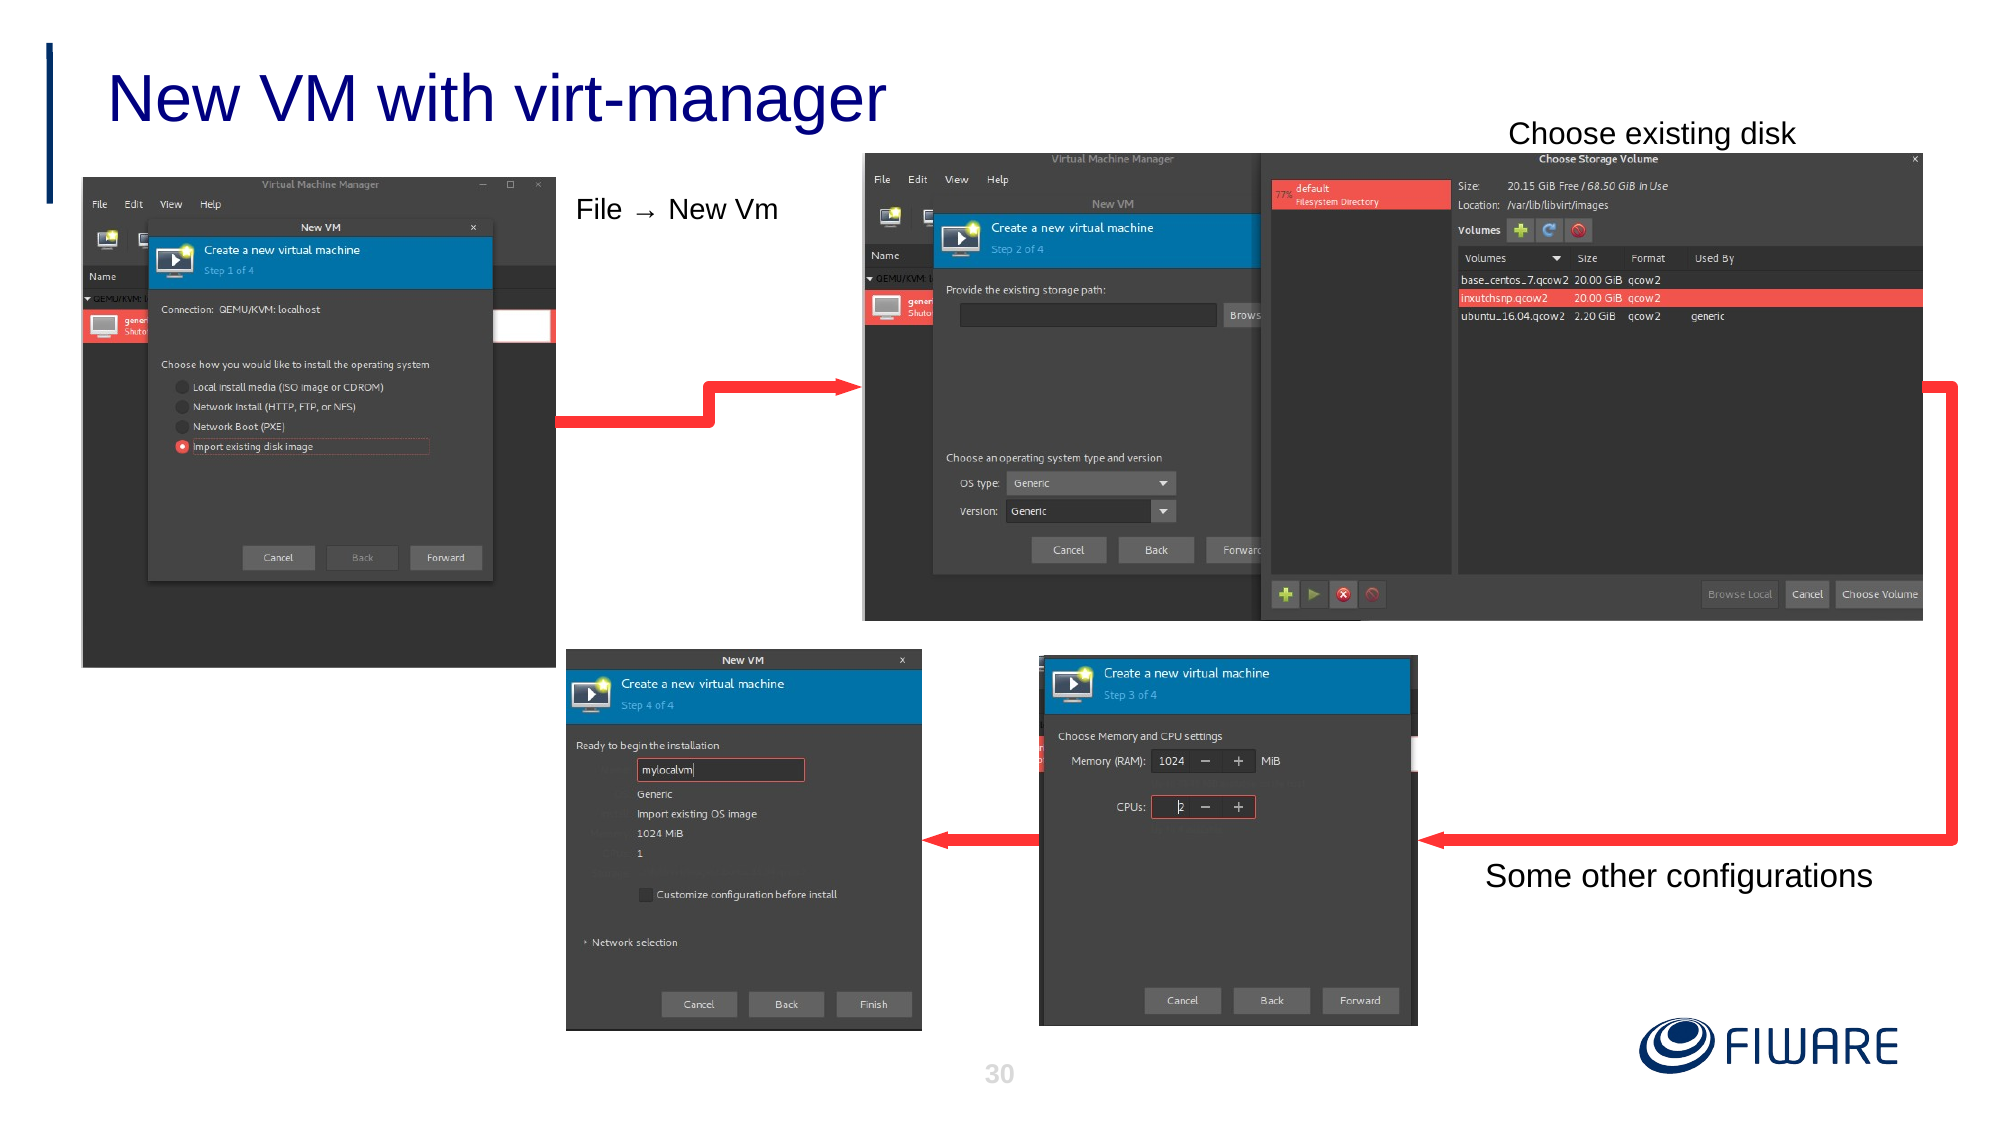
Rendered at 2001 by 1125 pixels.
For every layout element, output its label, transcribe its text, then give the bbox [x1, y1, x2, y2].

picture [570, 677, 611, 715]
text_box Some other configurations [1470, 850, 1991, 903]
picture [620, 680, 629, 688]
slide_number <number> [887, 1042, 1113, 1103]
picture [761, 681, 784, 689]
picture [652, 682, 657, 690]
title New VM with virt-manager [92, 47, 1704, 166]
picture [672, 681, 694, 690]
text_box Choose existing disk [1493, 108, 1812, 159]
picture [635, 682, 649, 688]
picture [714, 679, 735, 688]
picture [81, 177, 556, 668]
picture [862, 153, 1923, 621]
picture [747, 683, 757, 688]
picture [1635, 1012, 1905, 1077]
picture [566, 724, 922, 1031]
picture [566, 649, 922, 672]
text_box File → New Vm [561, 185, 795, 233]
picture [1039, 655, 1418, 1026]
picture [702, 682, 711, 688]
